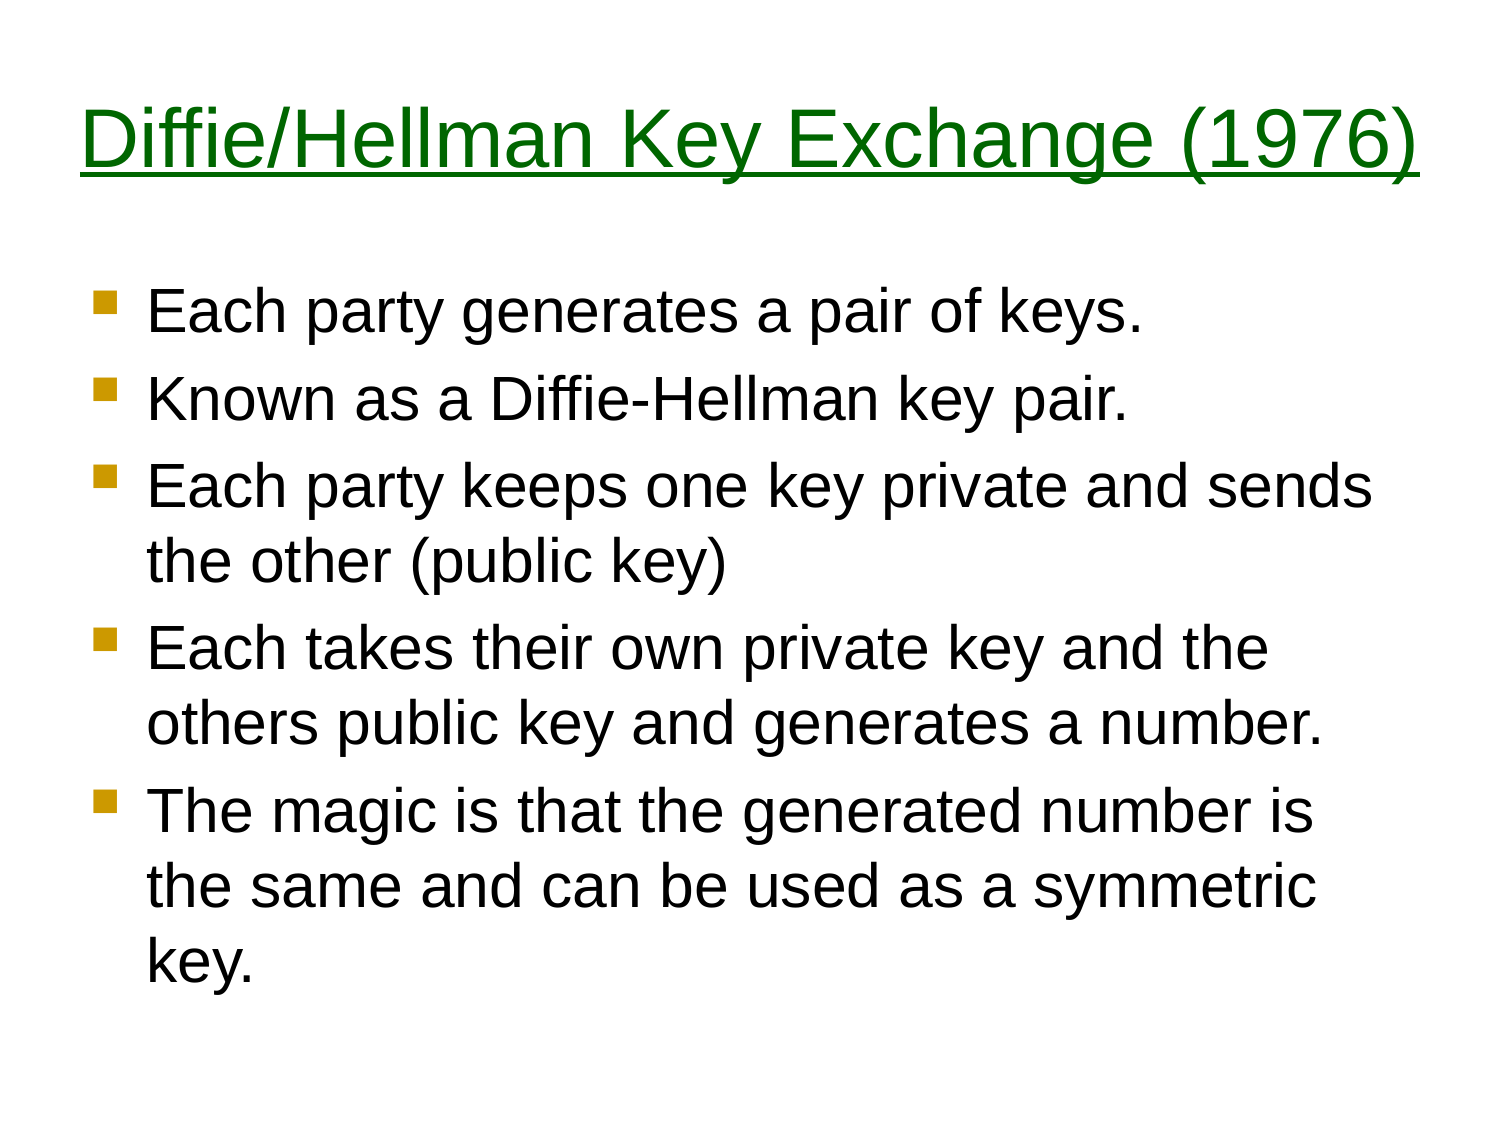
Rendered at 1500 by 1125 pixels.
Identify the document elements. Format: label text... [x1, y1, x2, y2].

title Diffie/Hellman Key Exchange (1976) [75, 88, 1425, 190]
list Each party generates a pair of keys. Known as a Diffie-Hellman key pair. Each party keeps one key private and sends the other (public key) Each takes their own private key and the others public key and generates a number. The magic is that the generated number is the same and can be used as a symmetric key. [75, 262, 1425, 1006]
